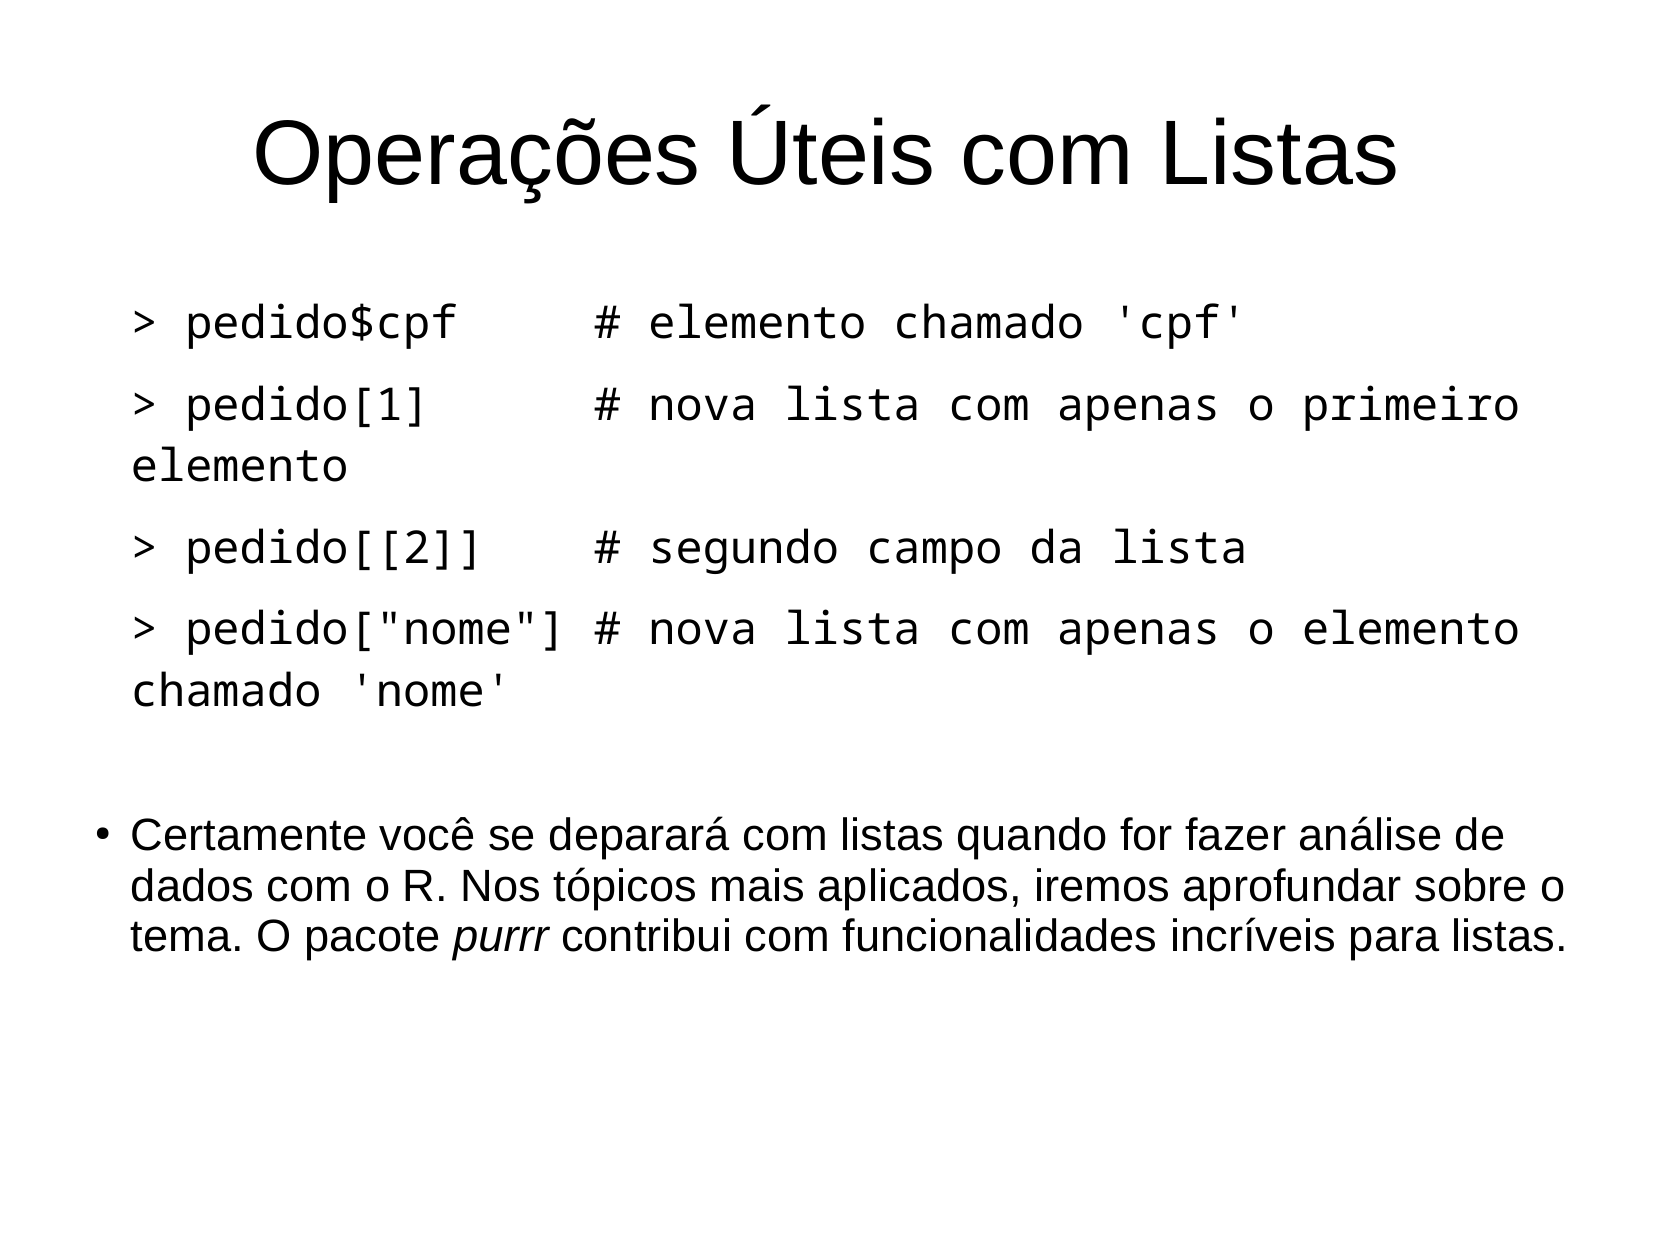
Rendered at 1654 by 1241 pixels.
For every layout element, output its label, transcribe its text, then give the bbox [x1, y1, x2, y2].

list > pedido$cpf # elemento chamado 'cpf' > pedido[1] # nova lista com apenas o primeiro elemento > pedido[[2]] # segundo campo da lista > pedido["nome"] # nova lista com apenas o elemento chamado 'nome' Certamente você se deparará com listas quando for fazer análise de dados com o R. Nos tópicos mais aplicados, iremos aprofundar sobre o tema. O pacote purrr contribui com funcionalidades incríveis para listas. [82, 290, 1571, 1010]
title Operações Úteis com Listas [82, 49, 1571, 257]
